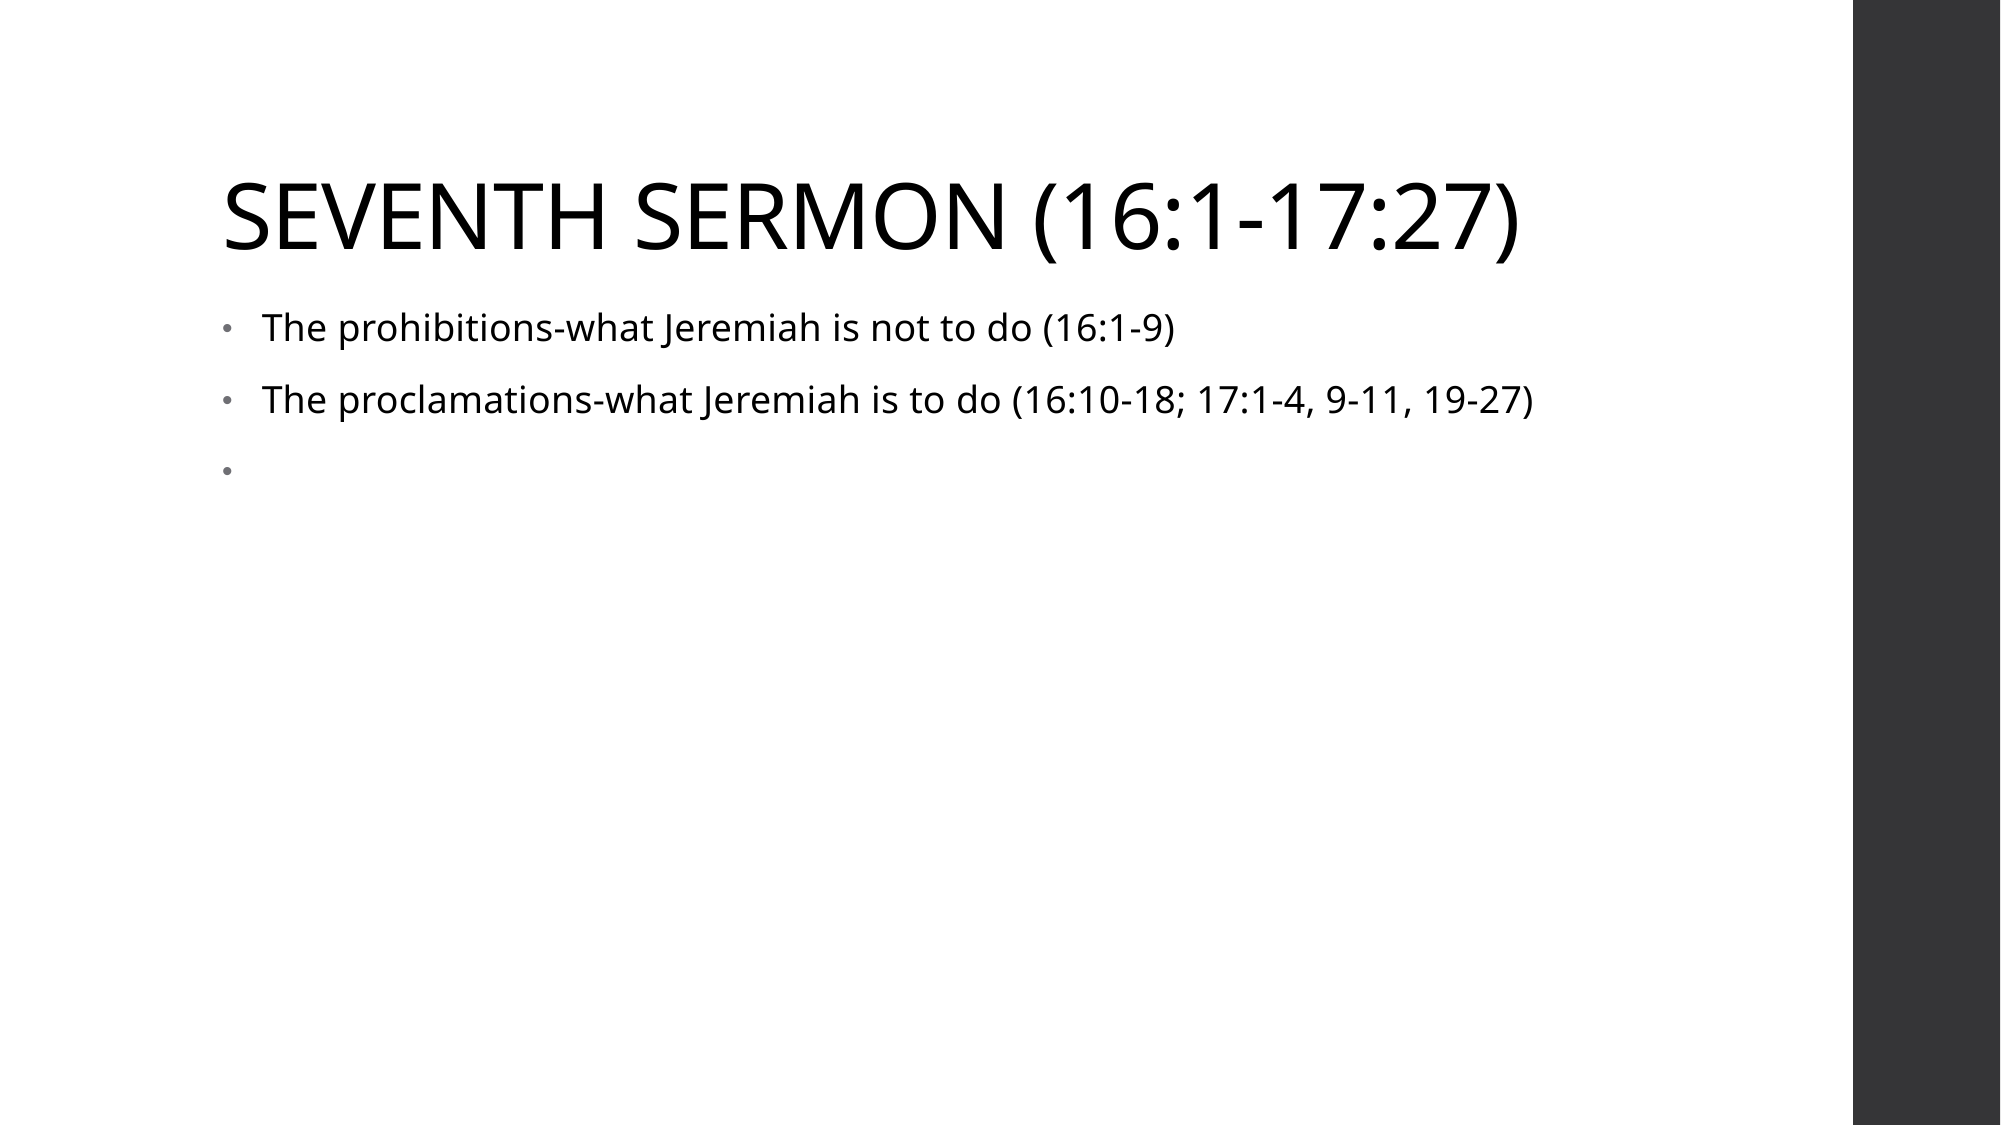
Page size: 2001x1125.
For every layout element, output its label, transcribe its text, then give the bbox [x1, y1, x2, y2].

list The prohibitions-what Jeremiah is not to do (16:1-9) The proclamations-what Jeremiah is to do (16:10-18; 17:1-4, 9-11, 19-27) [206, 299, 1617, 1014]
title SEVENTH SERMON (16:1-17:27) [206, 60, 1797, 278]
